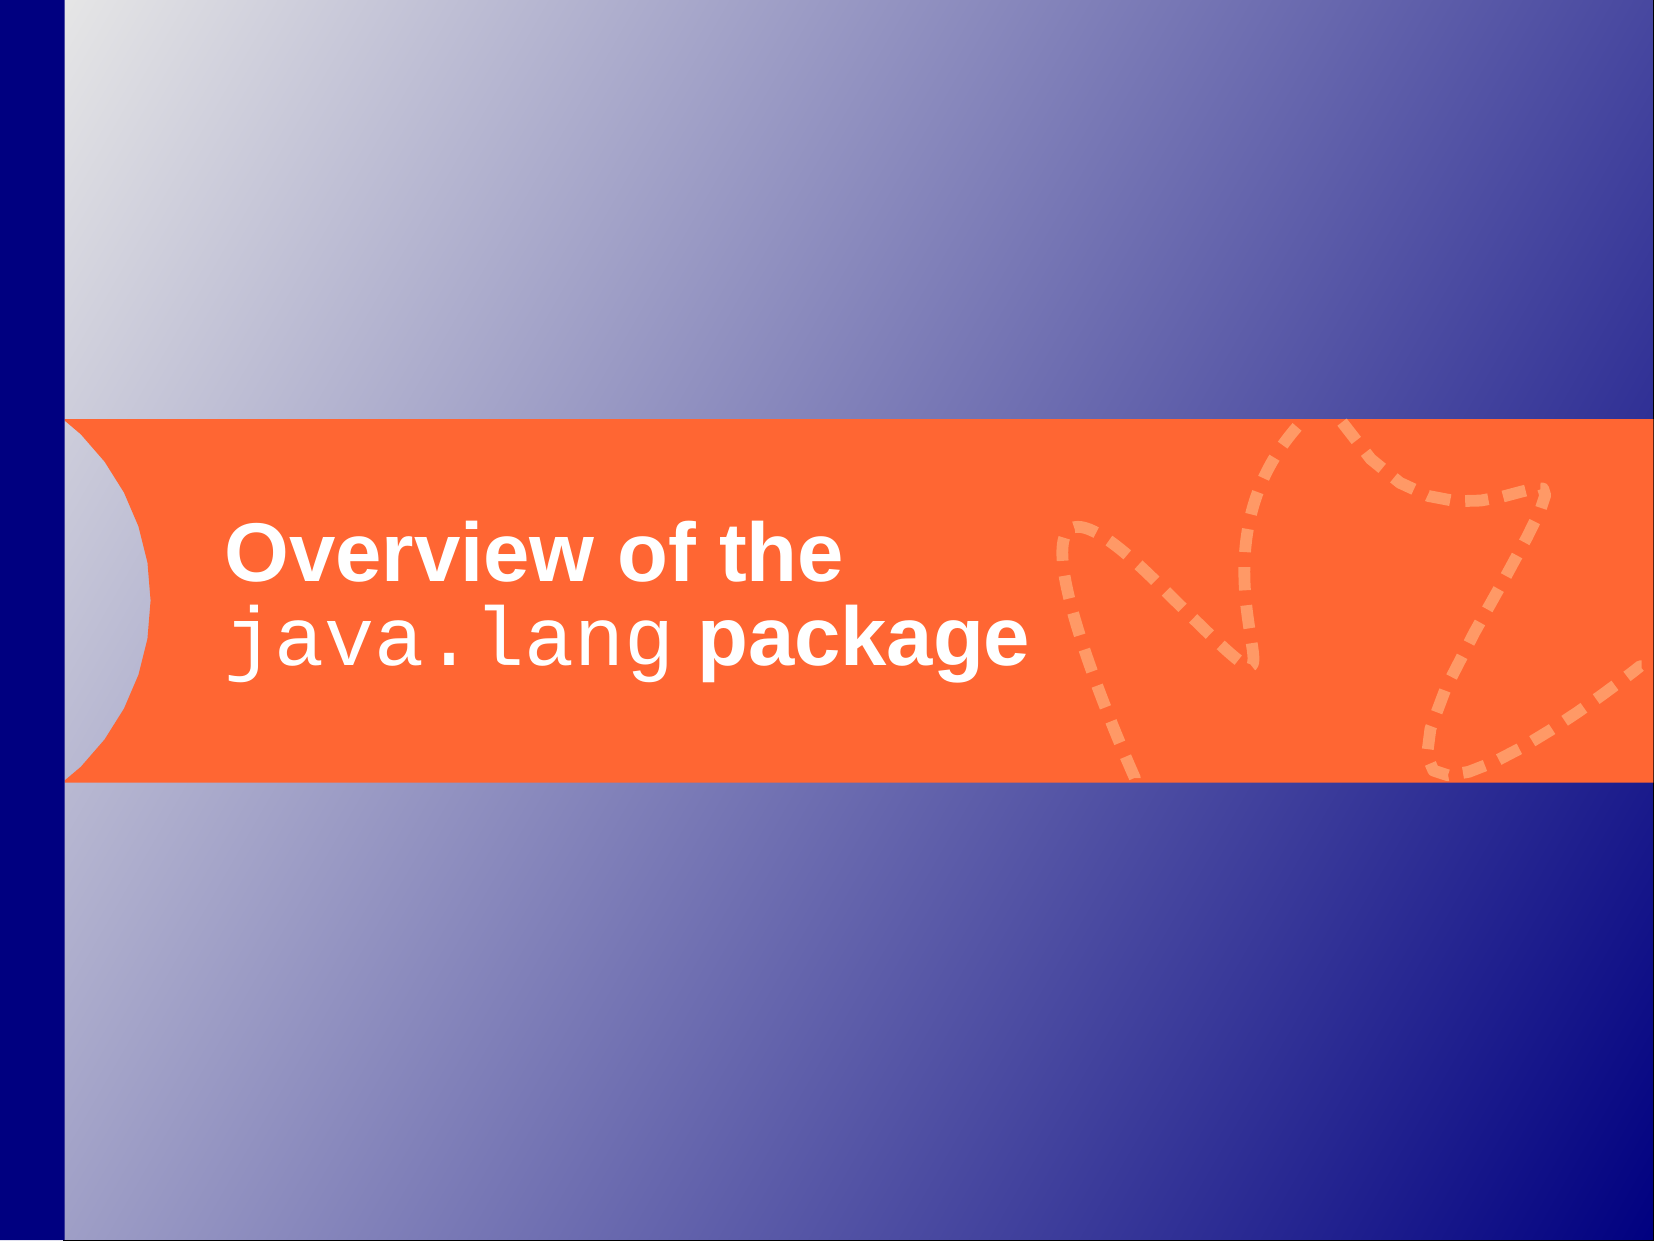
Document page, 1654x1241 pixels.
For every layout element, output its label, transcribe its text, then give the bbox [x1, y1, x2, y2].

title Overview of the java.lang package [224, 497, 1093, 704]
